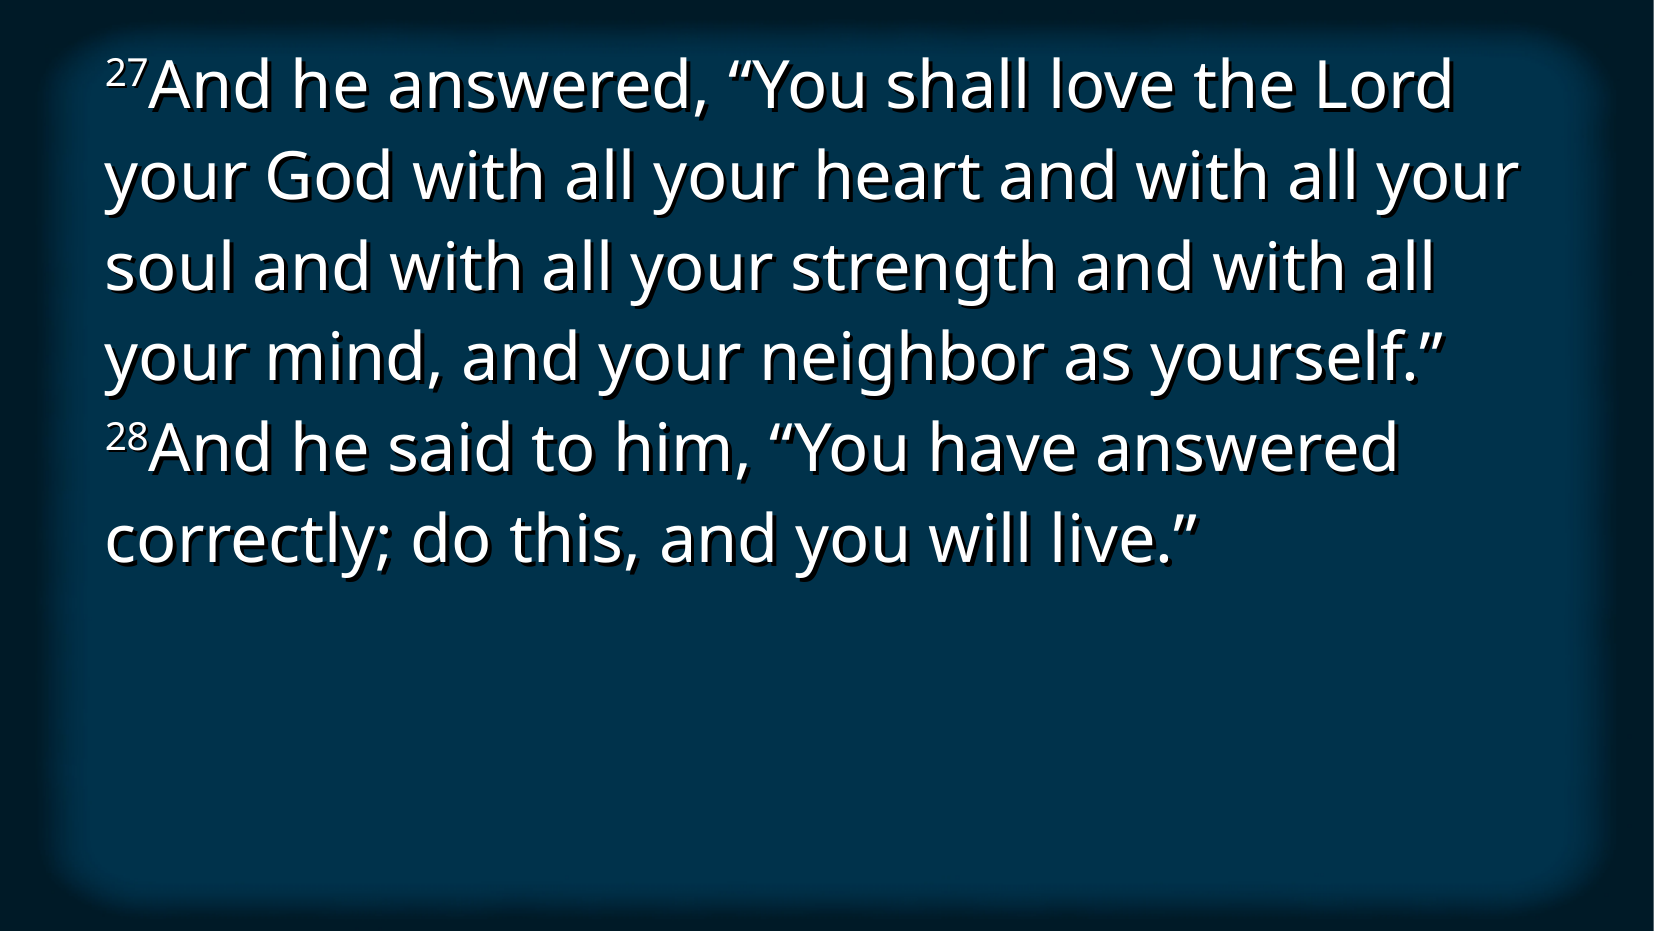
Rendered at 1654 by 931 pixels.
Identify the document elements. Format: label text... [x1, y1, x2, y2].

text_box 27And he answered, “You shall love the Lord your God with all your heart and with all your soul and with all your strength and with all your mind, and your neighbor as yourself.” 28And he said to him, “You have answered correctly; do this, and you will live.” [90, 29, 1576, 616]
picture [0, 0, 1654, 931]
